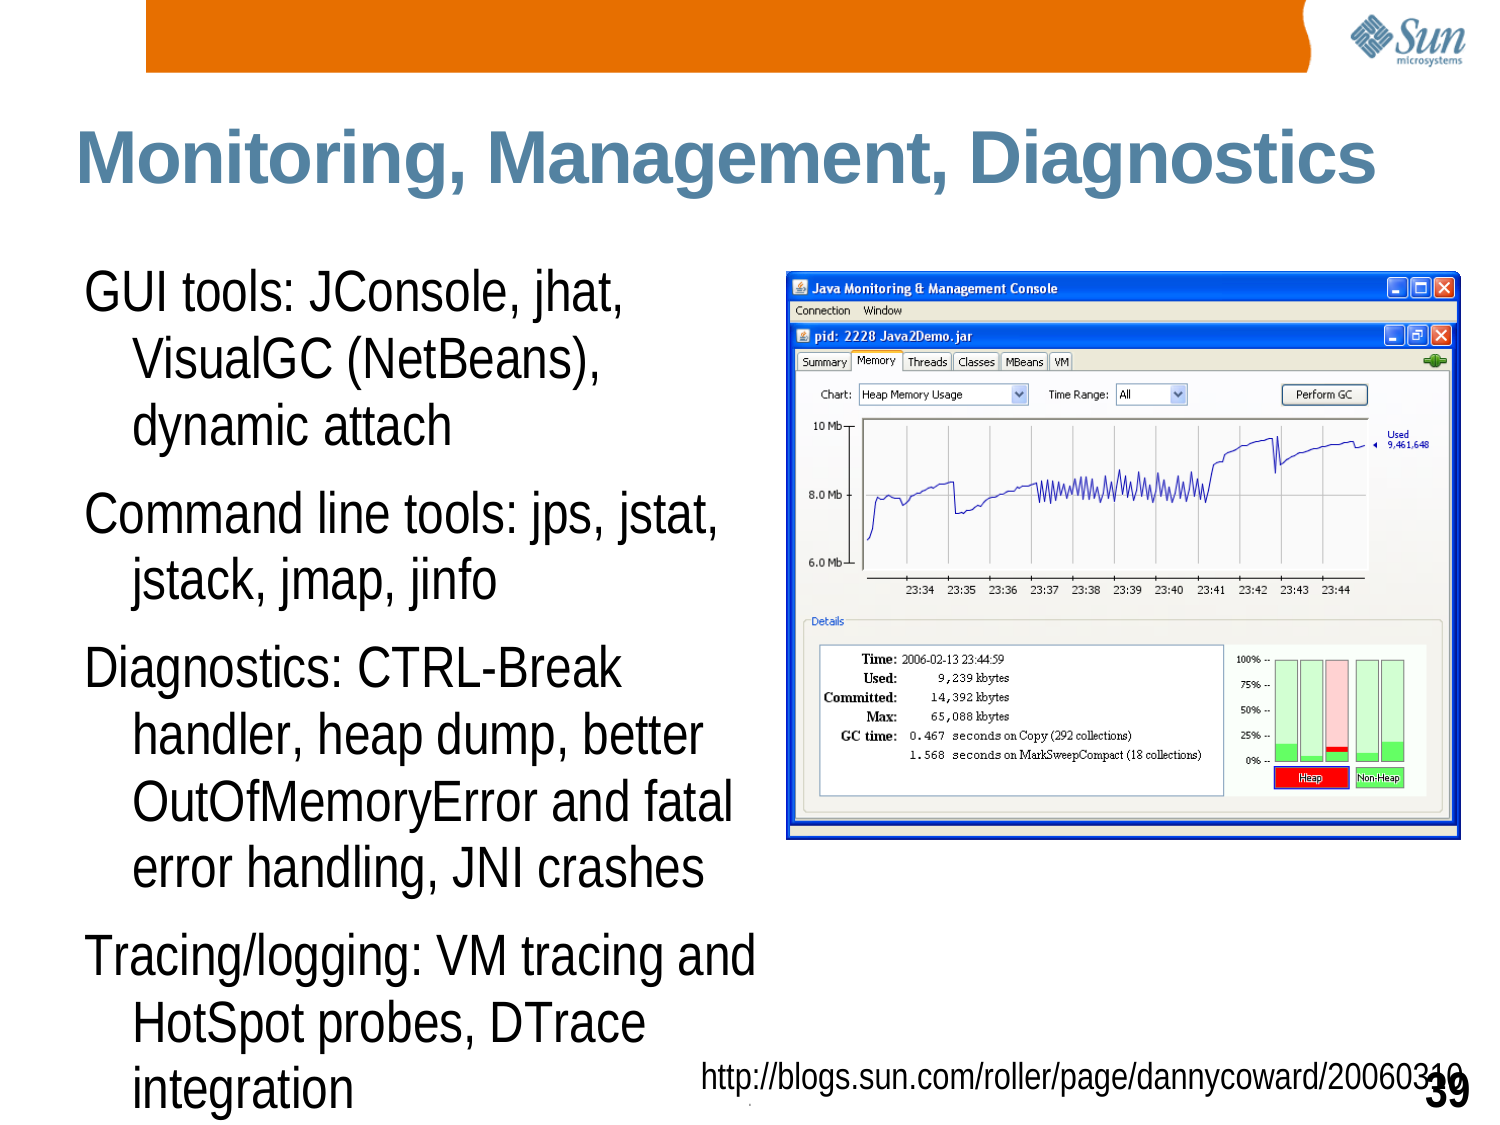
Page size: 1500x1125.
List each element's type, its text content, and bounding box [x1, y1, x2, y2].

text_box http://blogs.sun.com/roller/page/dannycoward/20060310 [700, 1060, 1464, 1104]
picture [146, 0, 1500, 75]
picture [786, 271, 1462, 844]
list GUI tools: JConsole, jhat, VisualGC (NetBeans), dynamic attach Command line tools: jps, jstat, jstack, jmap, jinfo Diagnostics: CTRL-Break handler, heap dump, better OutOfMemoryError and fatal error handling, JNI crashes Tracing/logging: VM tracing and HotSpot probes, DTrace integration [64, 257, 760, 1122]
title Monitoring, Management, Diagnostics [75, 122, 1438, 228]
